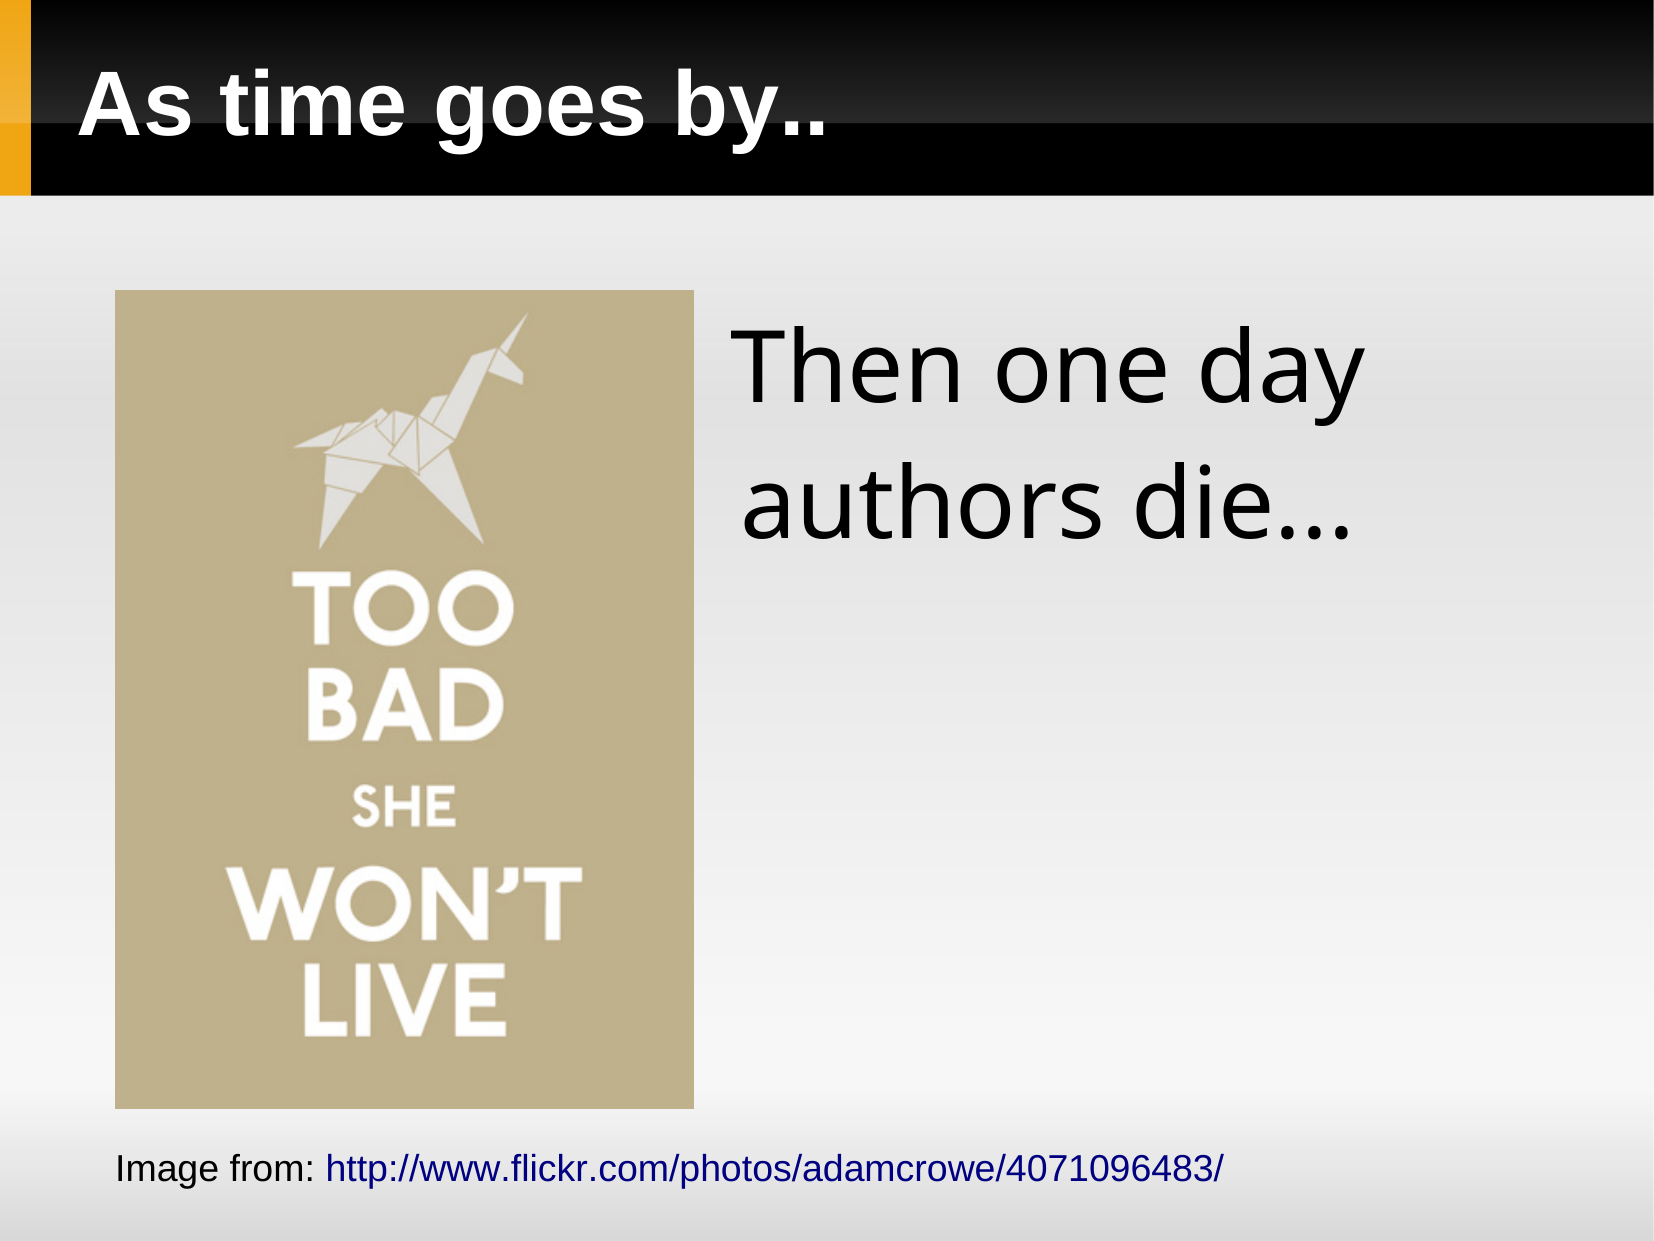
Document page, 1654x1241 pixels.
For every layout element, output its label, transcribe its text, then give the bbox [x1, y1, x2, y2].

text_box Image from: http://www.flickr.com/photos/adamcrowe/4071096483/ [100, 1139, 1270, 1197]
list Then one day authors die... [685, 295, 1412, 519]
picture [0, 0, 1654, 1241]
title As time goes by.. [76, 0, 1565, 208]
